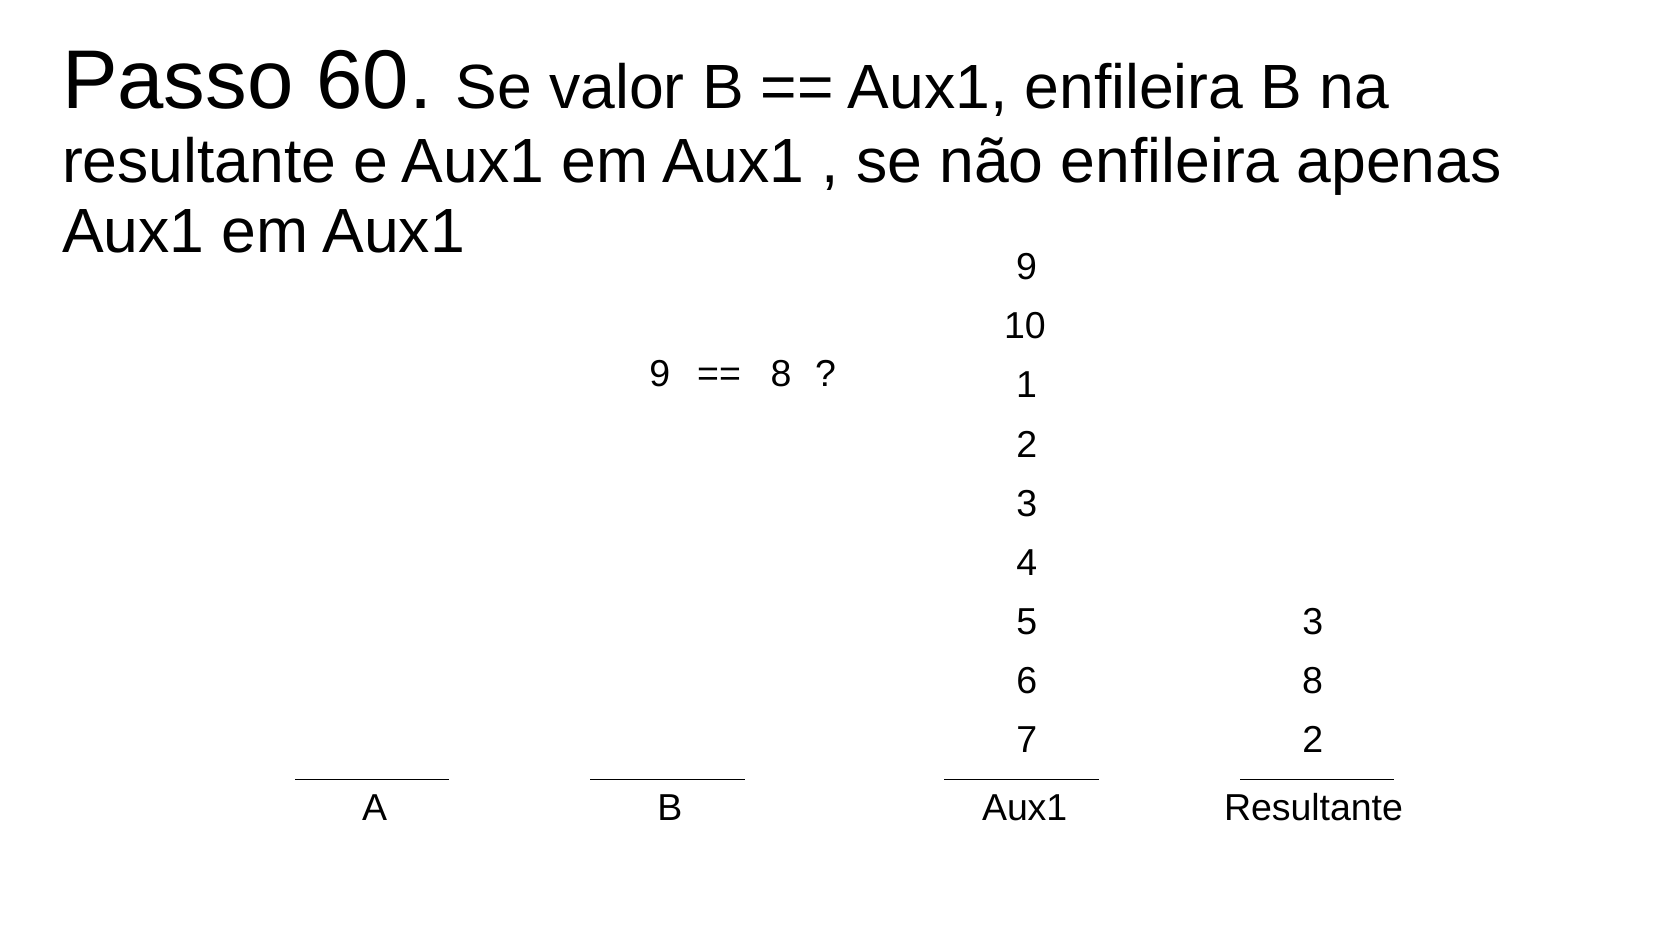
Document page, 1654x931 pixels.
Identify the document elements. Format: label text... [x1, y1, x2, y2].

text_box 8 [756, 344, 800, 402]
text_box 9 [634, 344, 682, 402]
text_box Resultante [1209, 779, 1418, 837]
text_box 3 [1287, 592, 1338, 650]
text_box 2 [1001, 415, 1052, 473]
text_box 10 [989, 297, 1061, 355]
text_box == [682, 344, 756, 402]
text_box 4 [1001, 533, 1052, 591]
text_box A [347, 779, 508, 837]
text_box 3 [1001, 474, 1052, 532]
text_box Passo 60. Se valor B == Aux1, enfileira B na resultante e Aux1 em Aux1 , se não enfileira apenas Aux1 em Aux1 [47, 25, 1607, 274]
text_box 2 [1287, 710, 1338, 768]
text_box 9 [1001, 238, 1052, 296]
text_box ? [800, 344, 851, 402]
text_box 5 [1001, 592, 1052, 650]
text_box B [642, 780, 698, 837]
text_box 7 [1001, 710, 1053, 768]
text_box Aux1 [967, 780, 1083, 837]
text_box 1 [1001, 356, 1052, 414]
text_box 8 [1287, 651, 1338, 709]
text_box 6 [1001, 651, 1053, 709]
